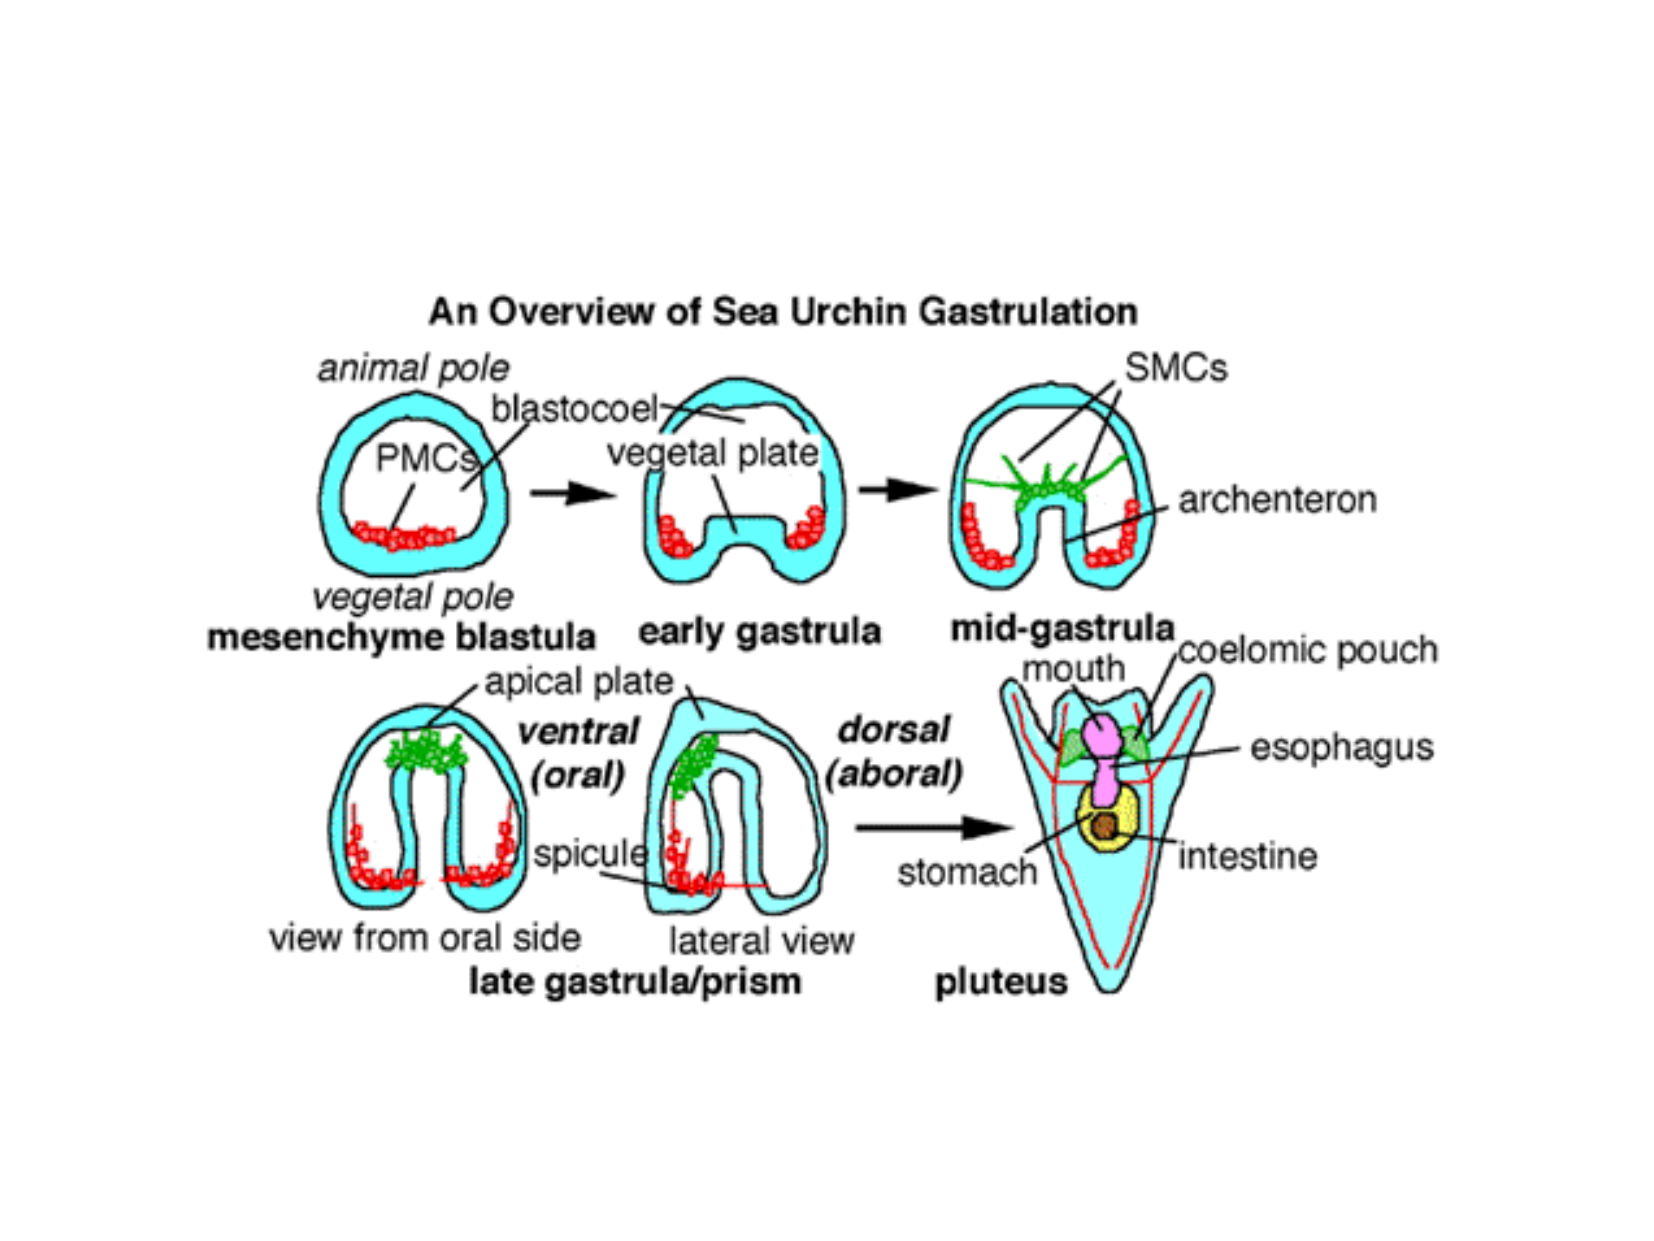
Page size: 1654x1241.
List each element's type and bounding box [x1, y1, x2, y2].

picture [203, 290, 1450, 1010]
